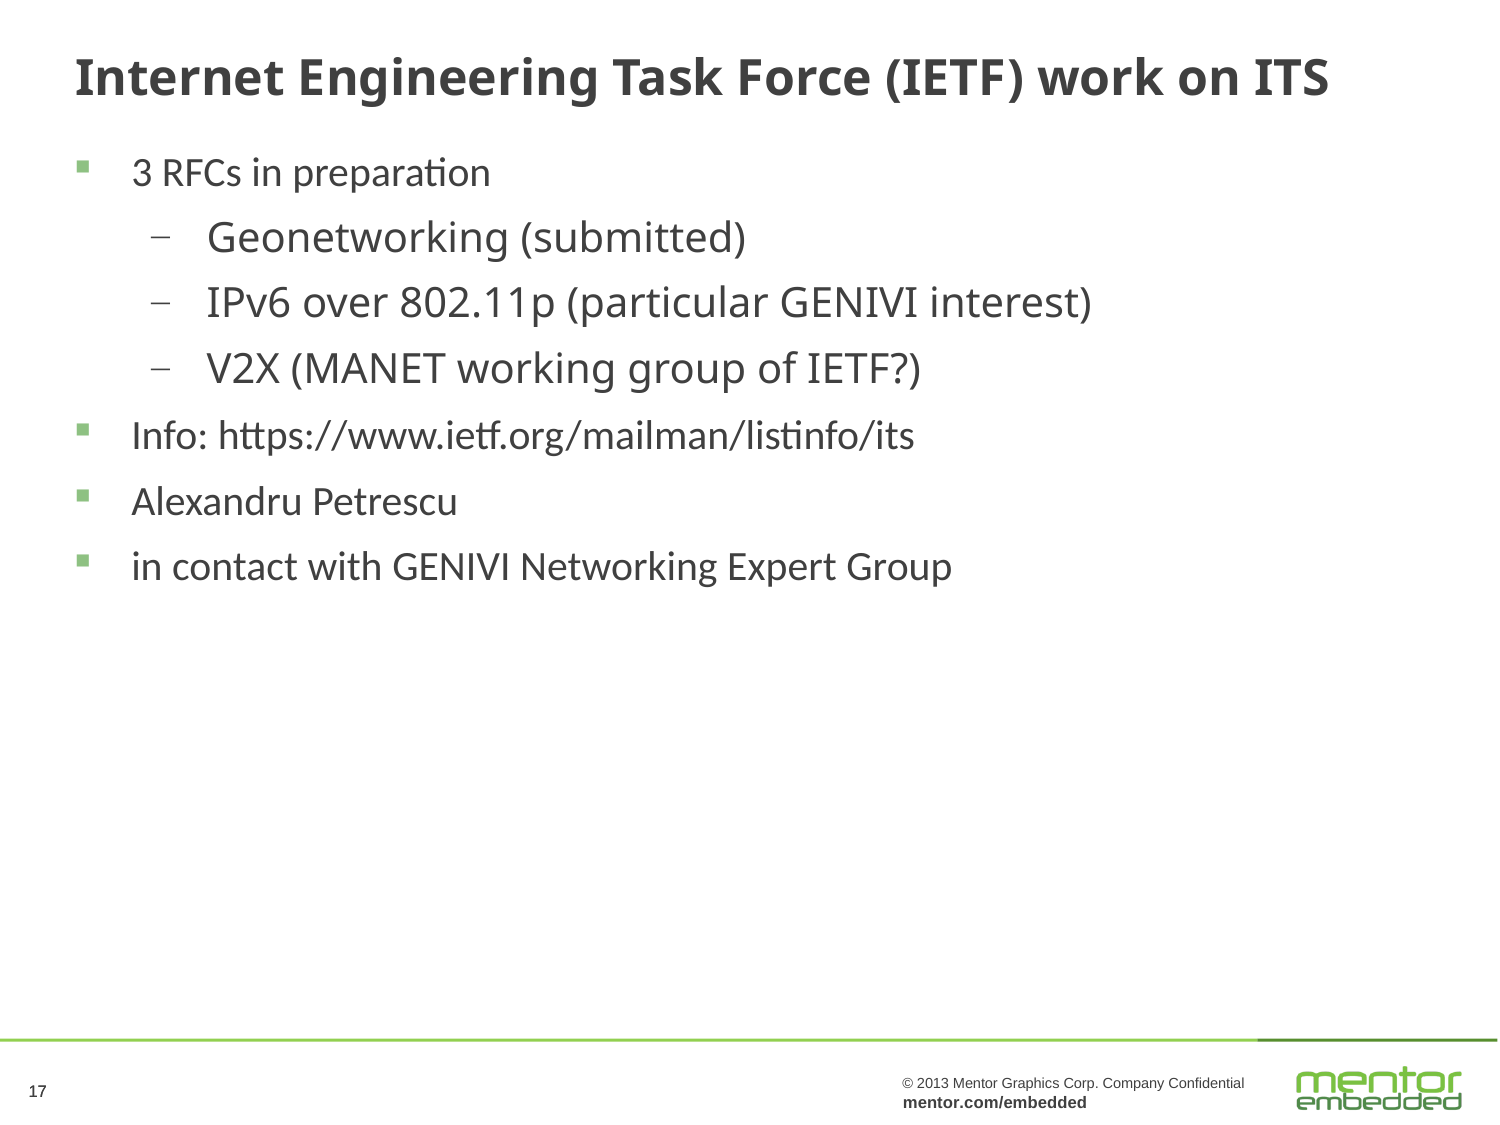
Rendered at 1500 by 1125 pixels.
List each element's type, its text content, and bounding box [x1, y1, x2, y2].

title Internet Engineering Task Force (IETF) work on ITS [0, 0, 1500, 113]
picture [1292, 1062, 1464, 1114]
list 3 RFCs in preparation Geonetworking (submitted) IPv6 over 802.11p (particular GENIVI interest) V2X (MANET working group of IETF?) Info: https://www.ietf.org/mailman/listinfo/its Alexandru Petrescu in contact with GENIVI Networking Expert Group [0, 137, 1500, 1025]
